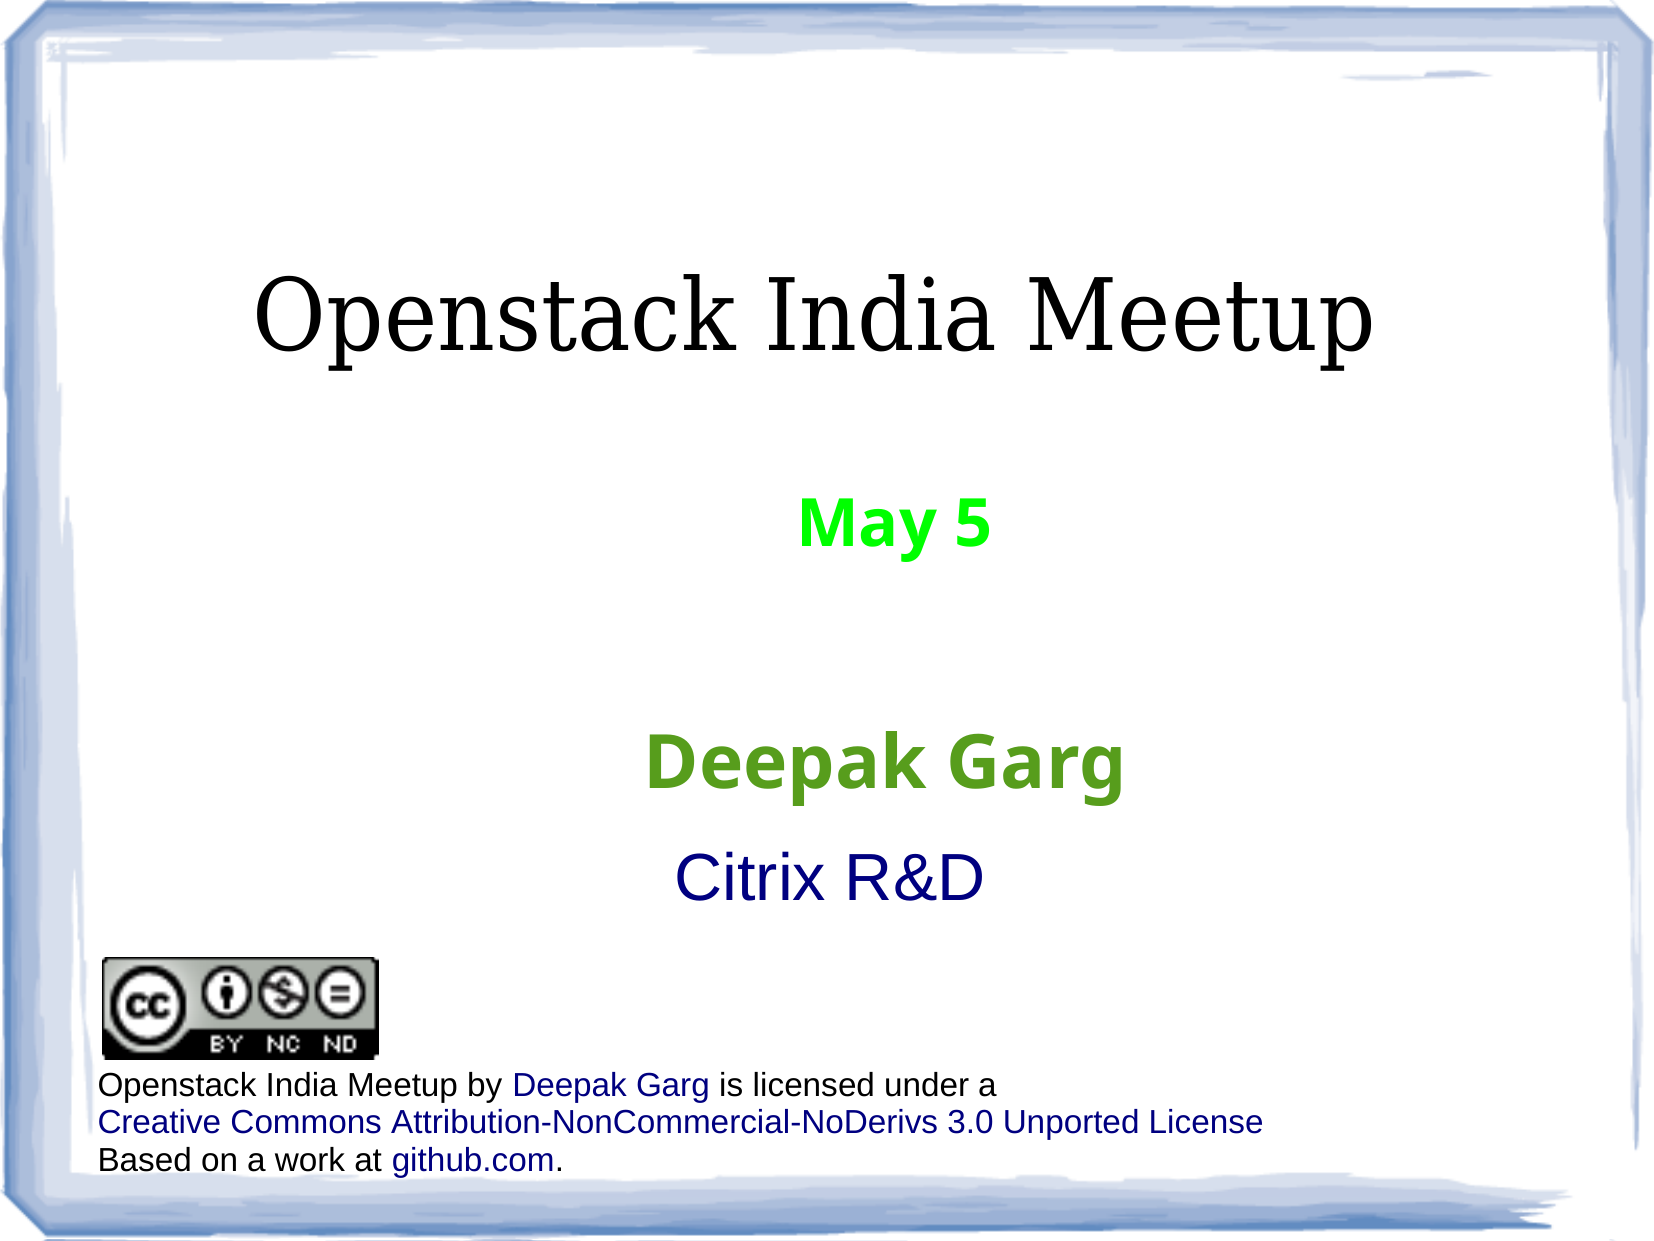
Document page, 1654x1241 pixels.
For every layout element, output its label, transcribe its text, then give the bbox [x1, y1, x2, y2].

title Openstack India Meetup [70, 212, 1560, 420]
picture [0, 0, 1654, 1241]
text_box Openstack India Meetup by Deepak Garg is licensed under a Creative Commons Attribution-NonCommercial-NoDerivs 3.0 Unported LicenseBased on a work at github.com. [82, 1059, 1314, 1186]
list May 5 Deepak Garg Citrix R&D [236, 474, 1465, 1040]
